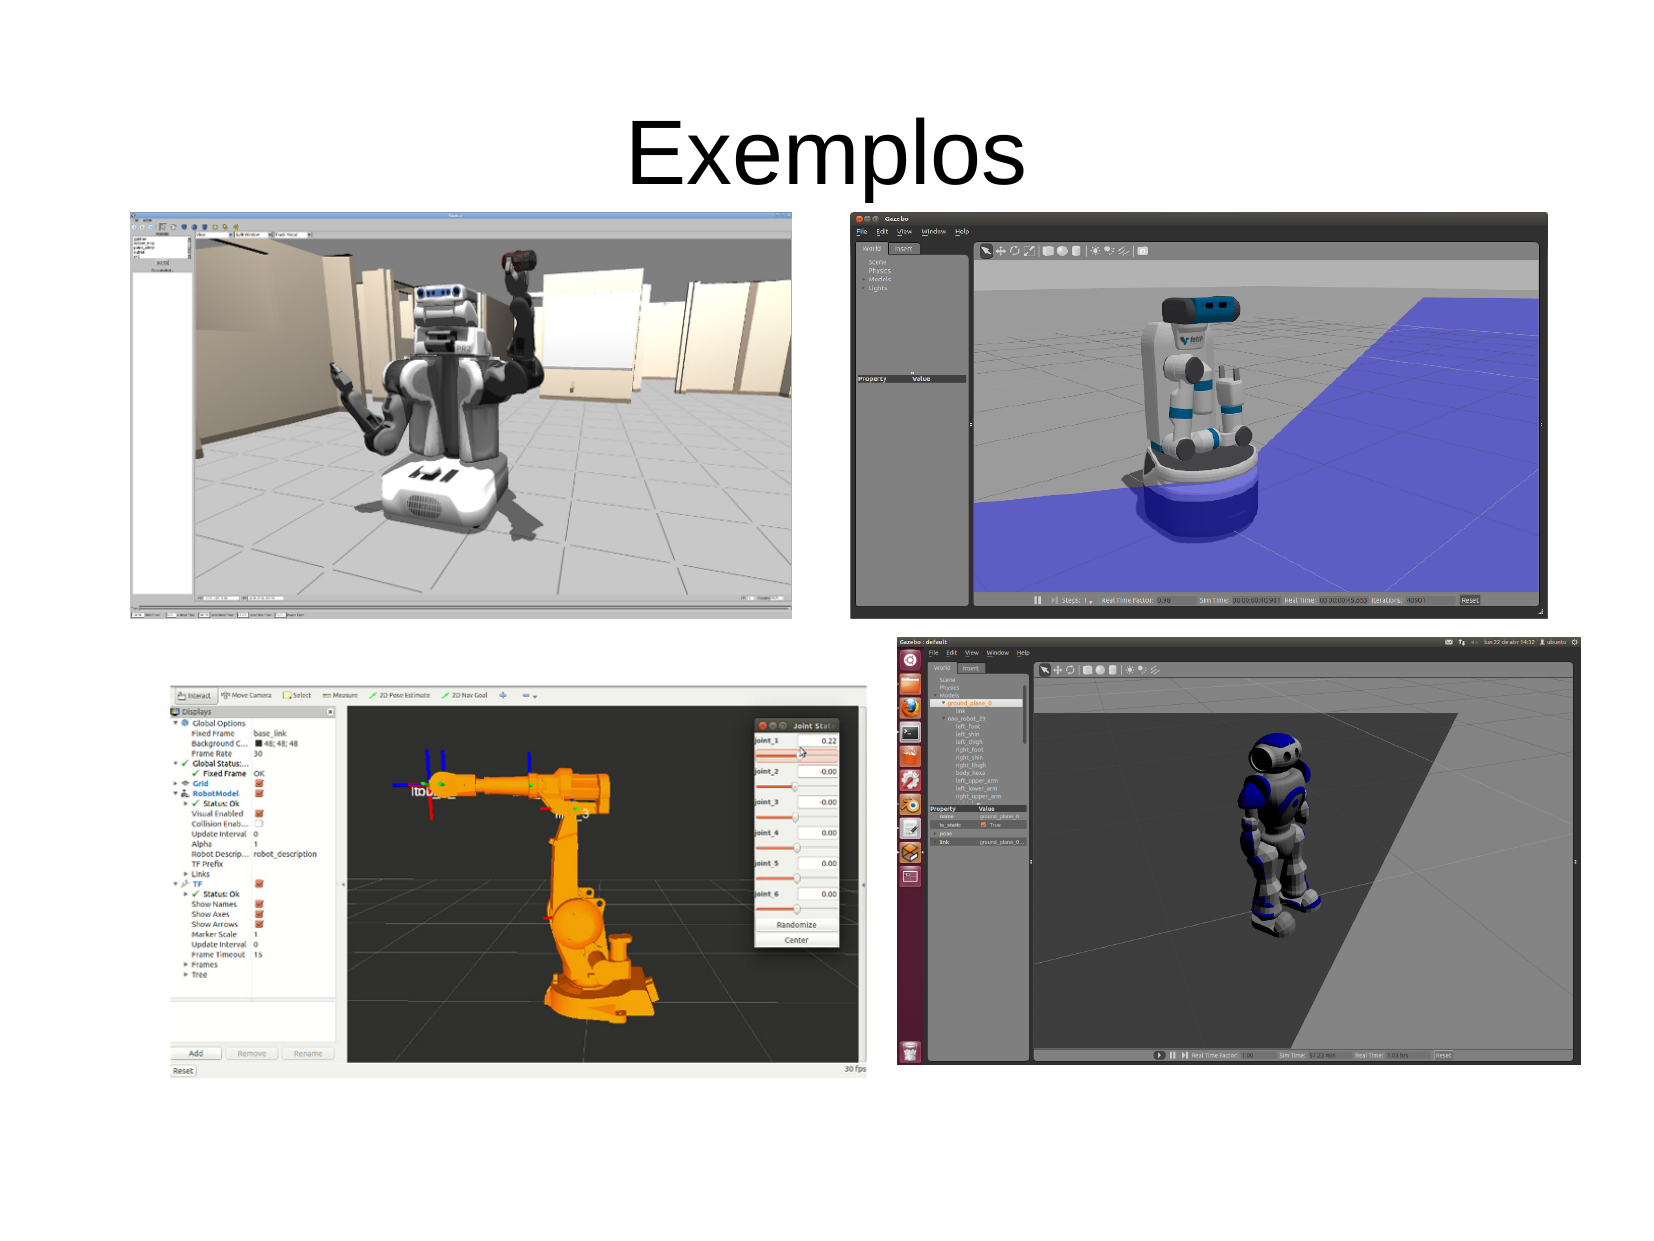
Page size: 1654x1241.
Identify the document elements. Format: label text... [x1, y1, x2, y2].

picture [139, 637, 1581, 1144]
picture [130, 212, 792, 619]
picture [850, 212, 1548, 619]
title Exemplos [82, 49, 1571, 257]
